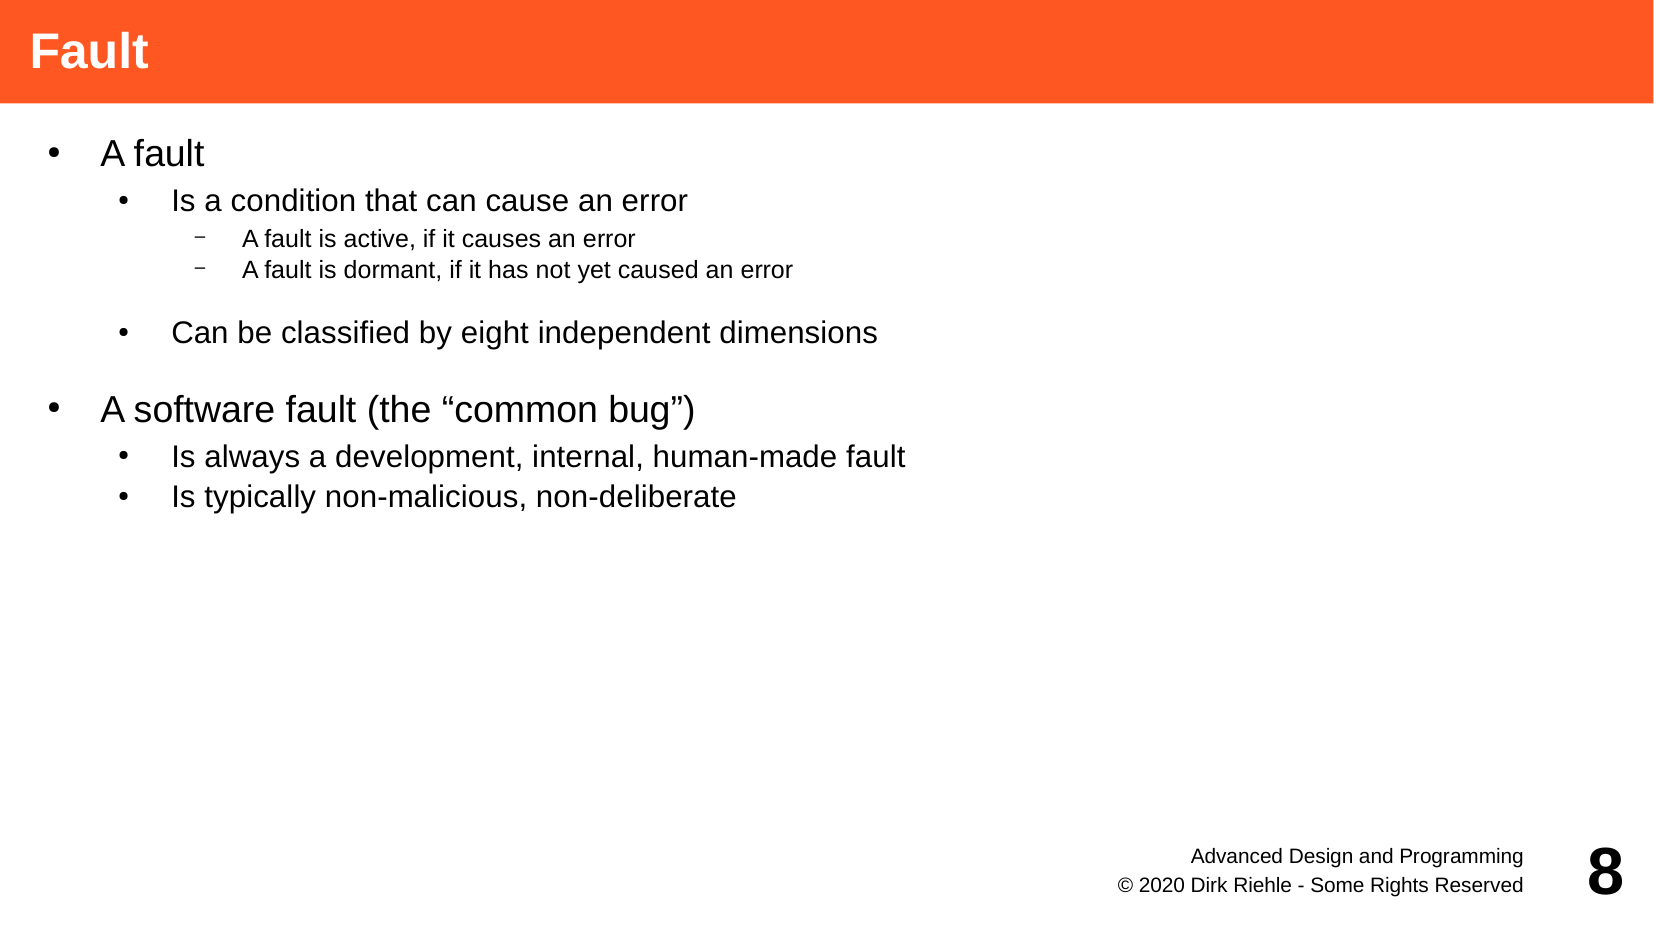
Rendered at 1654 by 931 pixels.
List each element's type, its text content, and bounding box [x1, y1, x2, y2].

list A fault Is a condition that can cause an error A fault is active, if it causes an error A fault is dormant, if it has not yet caused an error Can be classified by eight independent dimensions A software fault (the “common bug”) Is always a development, internal, human-made fault Is typically non-malicious, non-deliberate [29, 132, 1625, 813]
title Fault [0, 0, 1654, 104]
